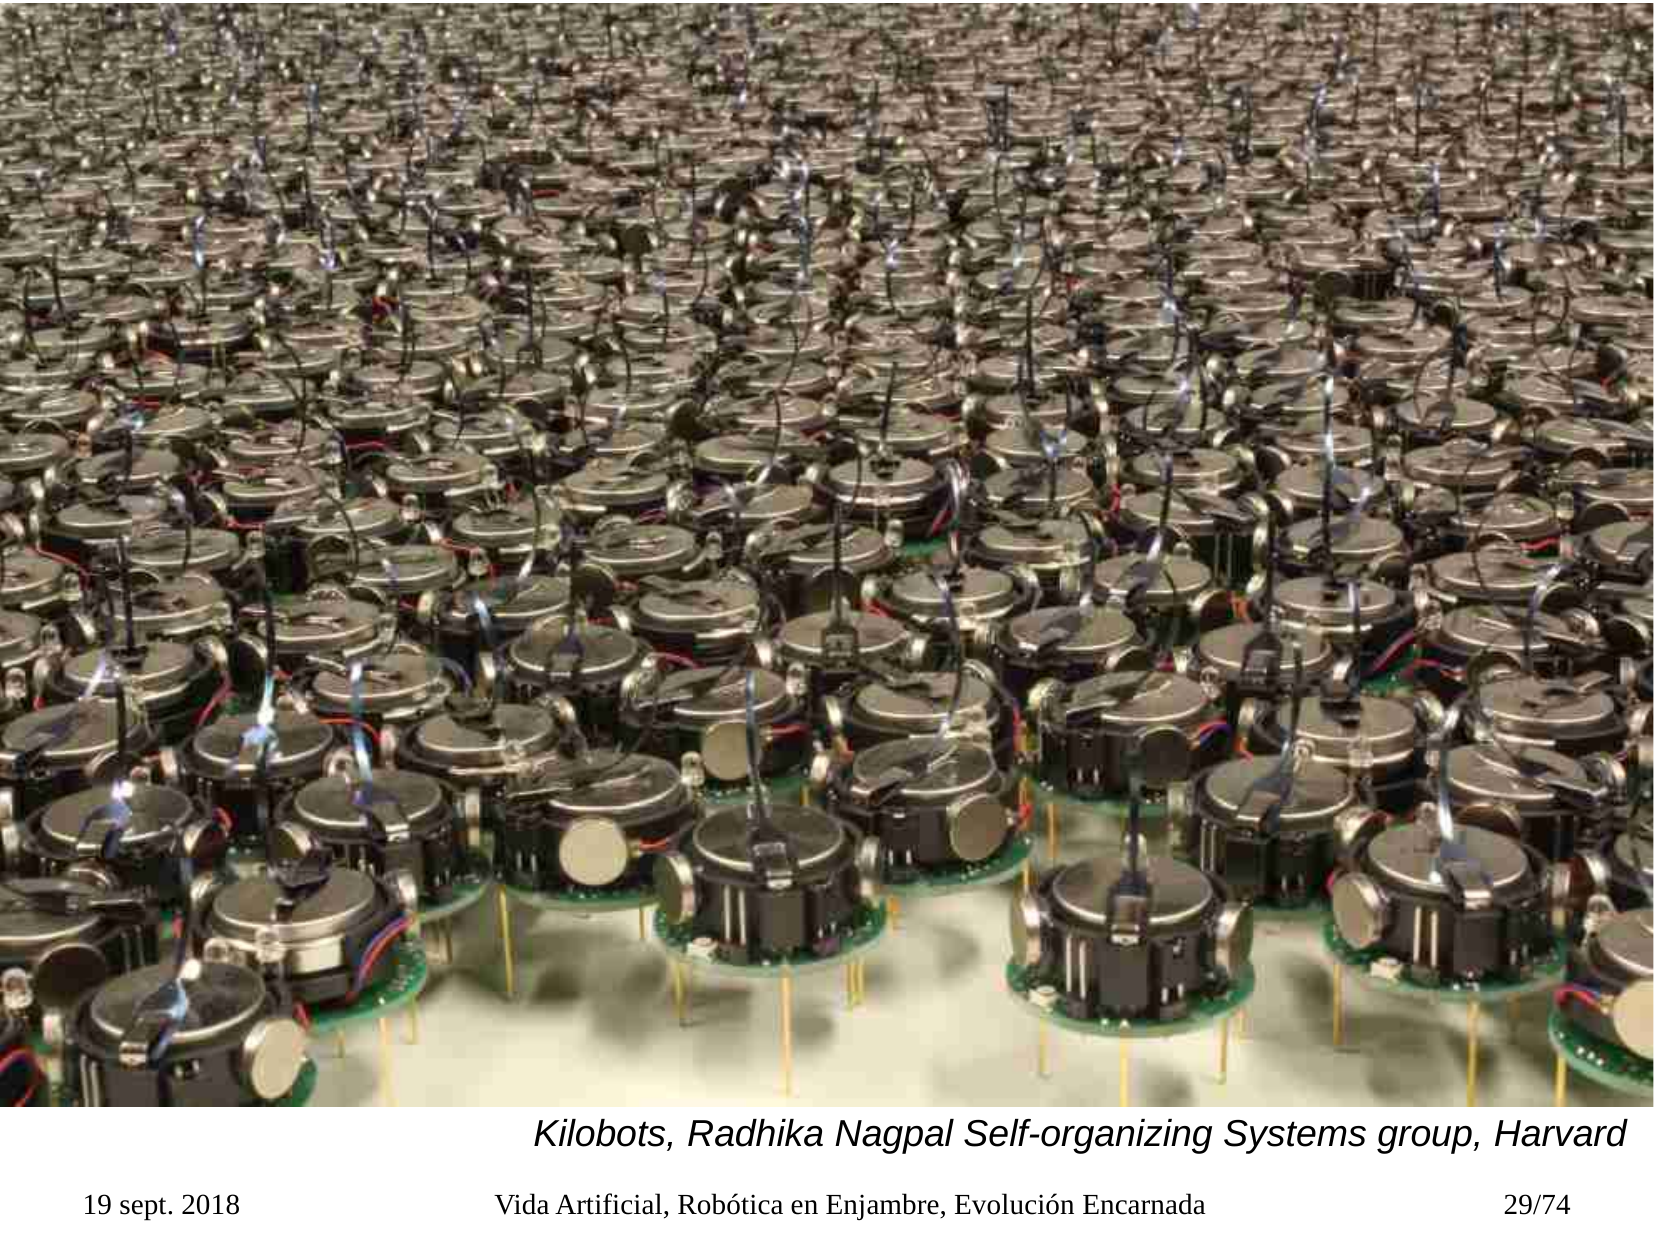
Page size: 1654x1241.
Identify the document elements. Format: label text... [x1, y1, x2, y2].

picture [0, 3, 1654, 1107]
text_box Kilobots, Radhika Nagpal Self-organizing Systems group, Harvard [177, 1105, 1642, 1163]
